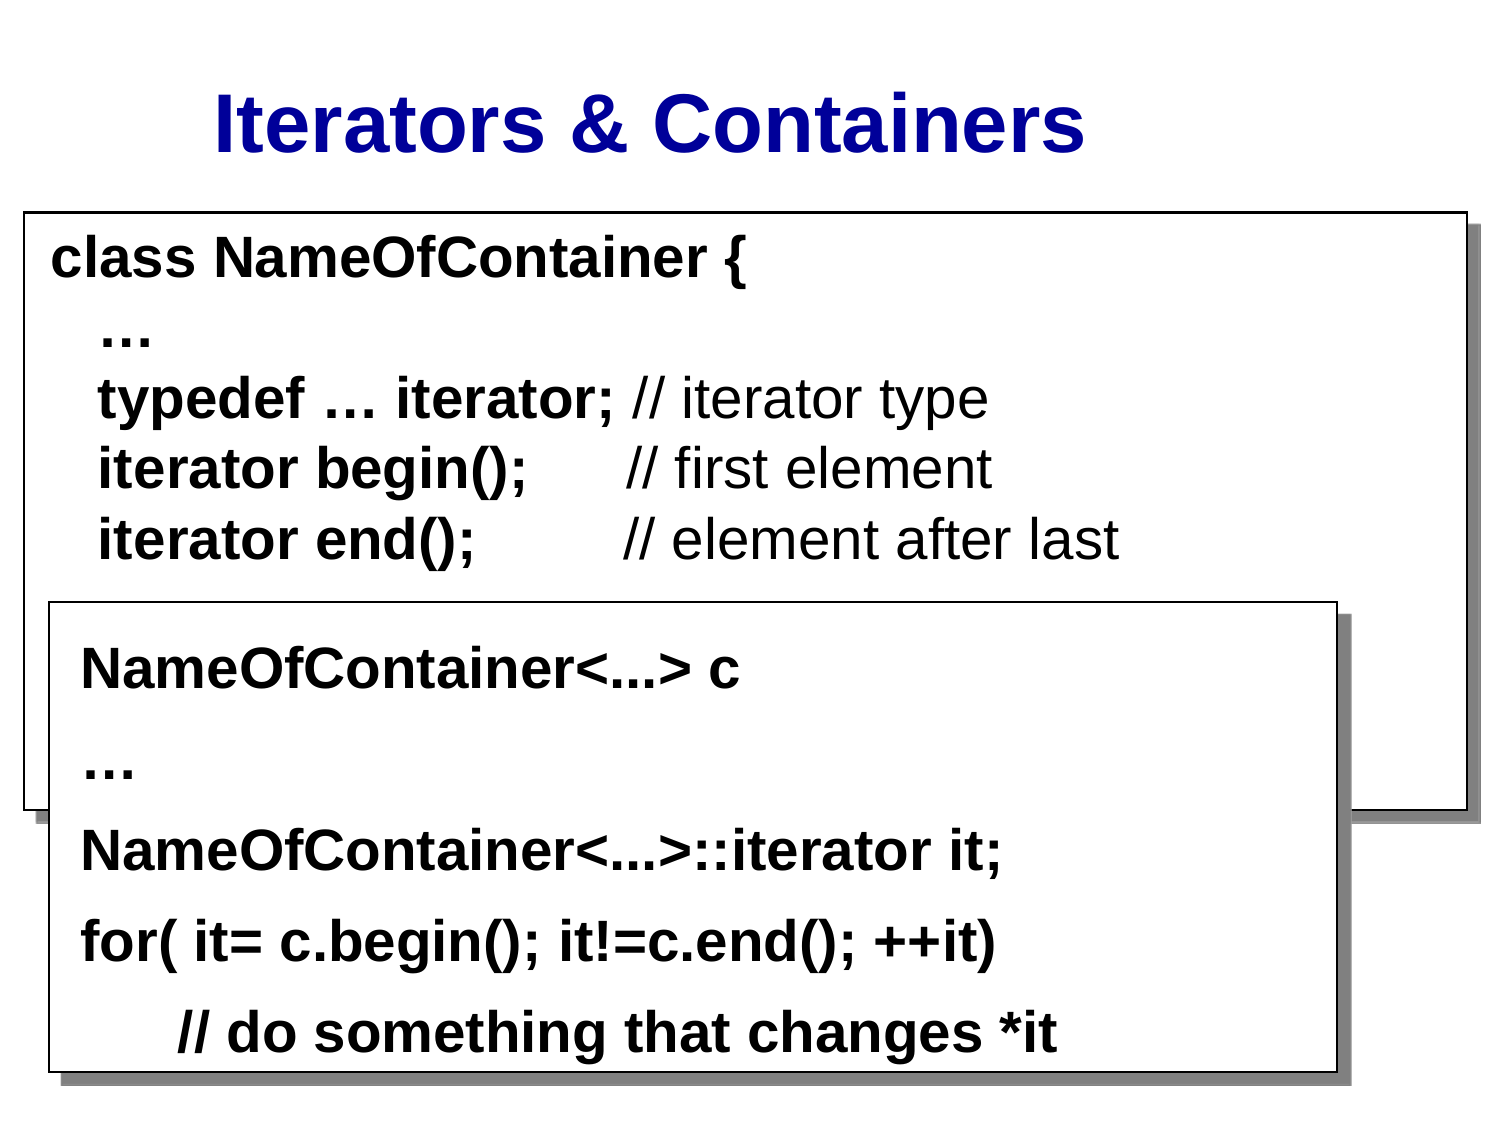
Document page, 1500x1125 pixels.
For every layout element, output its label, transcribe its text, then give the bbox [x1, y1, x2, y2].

text_box [23, 212, 1468, 811]
title Iterators & Containers [198, 17, 1468, 220]
list class NameOfContainer { … typedef … iterator; // iterator type iterator begin(); // first element iterator end(); // element after last [35, 224, 1500, 878]
text_box NameOfContainer<...> c … NameOfContainer<...>::iterator it; for( it= c.begin(); it!=c.end(); ++it) // do something that changes *it [49, 878, 1338, 1072]
